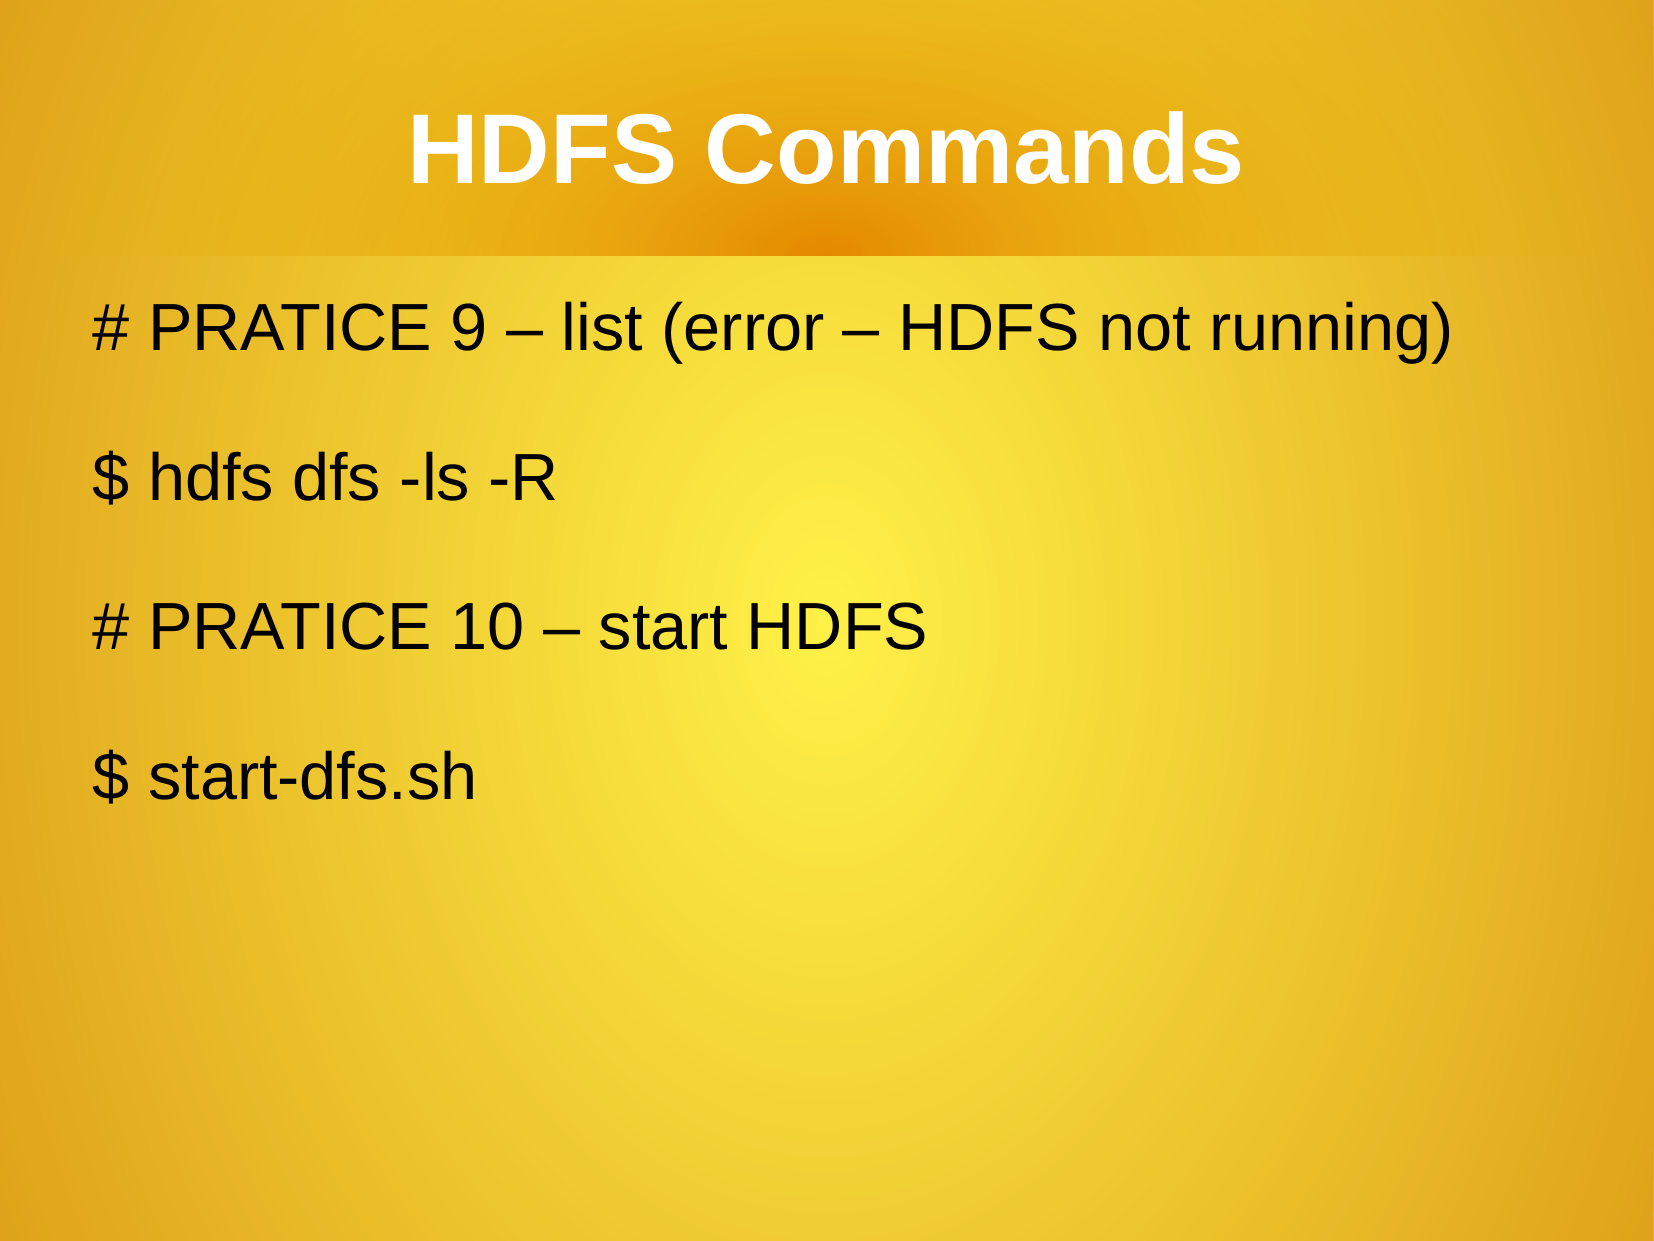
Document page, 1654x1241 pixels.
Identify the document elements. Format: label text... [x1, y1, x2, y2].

subtitle # PRATICE 9 – list (error – HDFS not running) $ hdfs dfs -ls -R # PRATICE 10 – start HDFS $ start-dfs.sh [92, 290, 1581, 1010]
title HDFS Commands [82, 47, 1571, 252]
